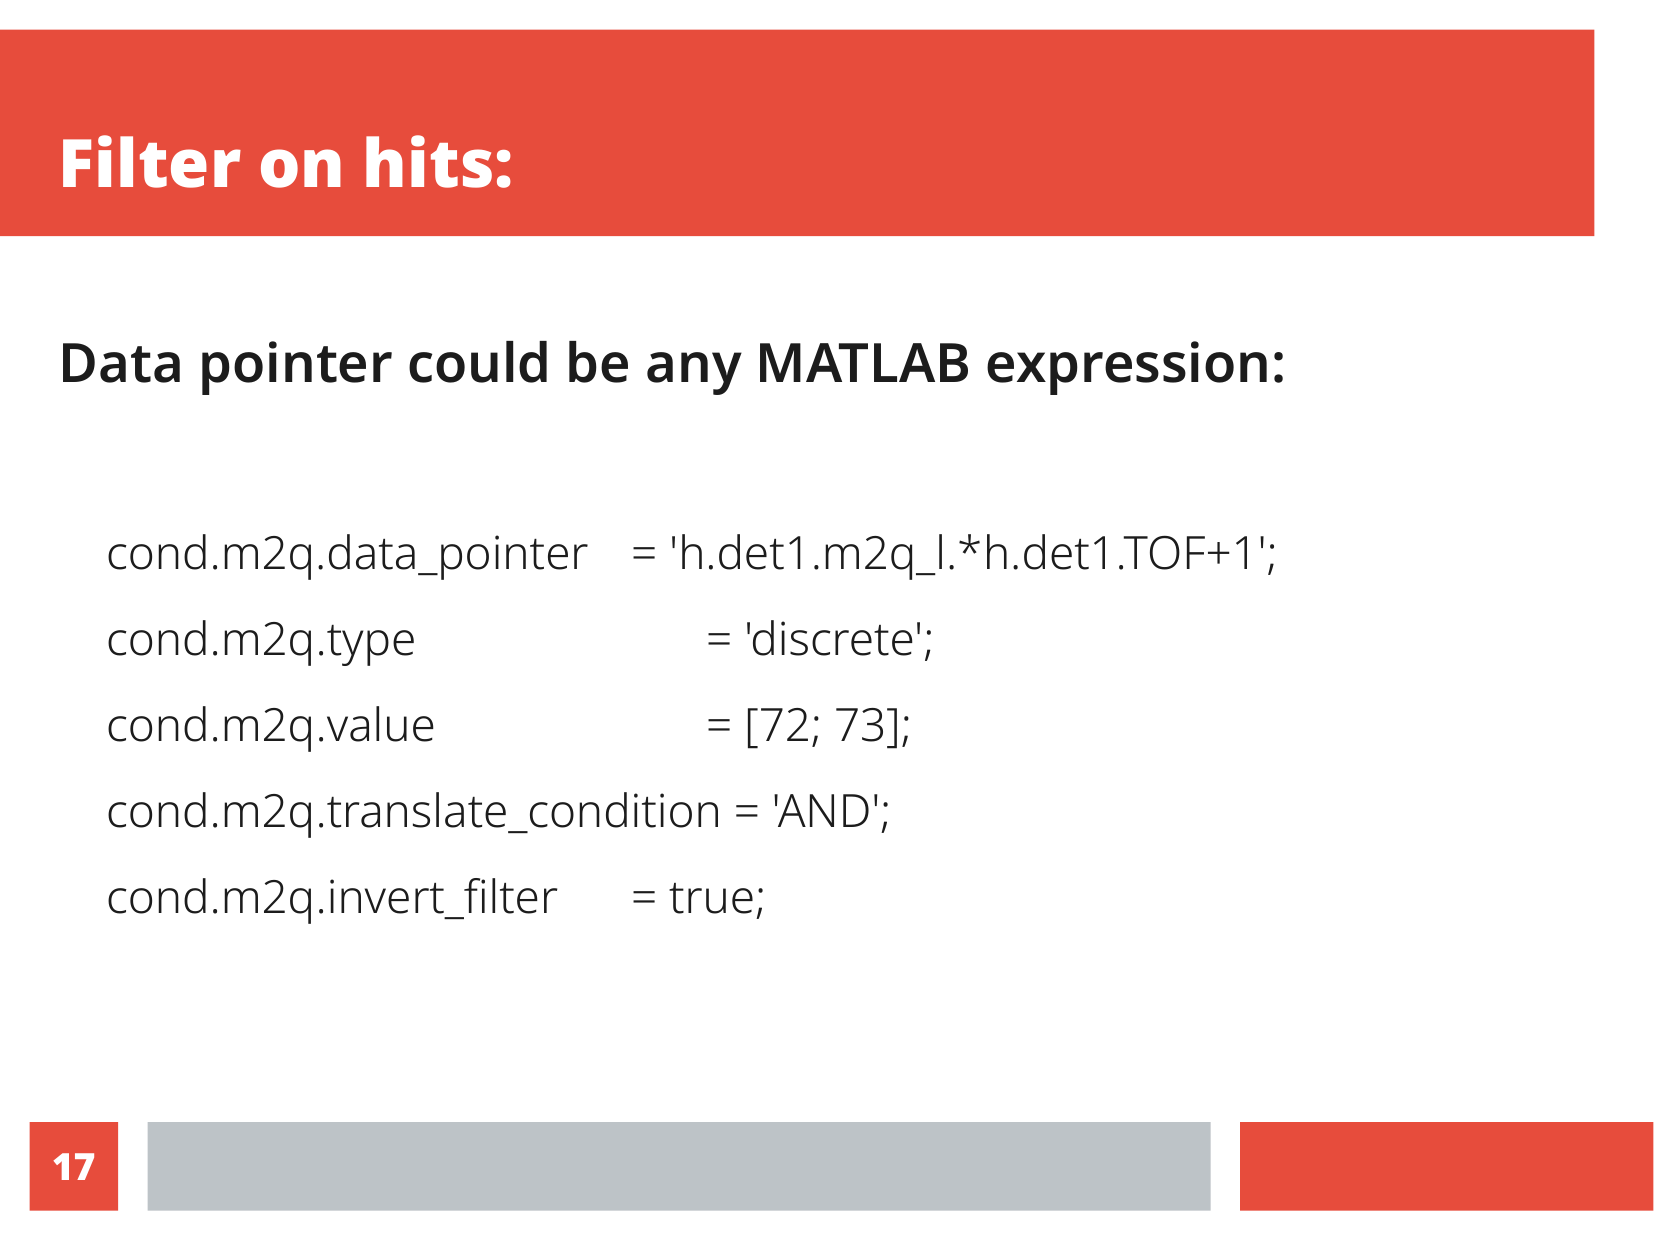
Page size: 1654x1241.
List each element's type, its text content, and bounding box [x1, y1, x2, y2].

title Filter on hits: [59, 59, 1595, 207]
list Data pointer could be any MATLAB expression: cond.m2q.data_pointer = 'h.det1.m2q_l.*h.det1.TOF+1'; cond.m2q.type = 'discrete'; cond.m2q.value = [72; 73]; cond.m2q.translate_condition = 'AND'; cond.m2q.invert_filter = true; [59, 324, 1565, 1093]
